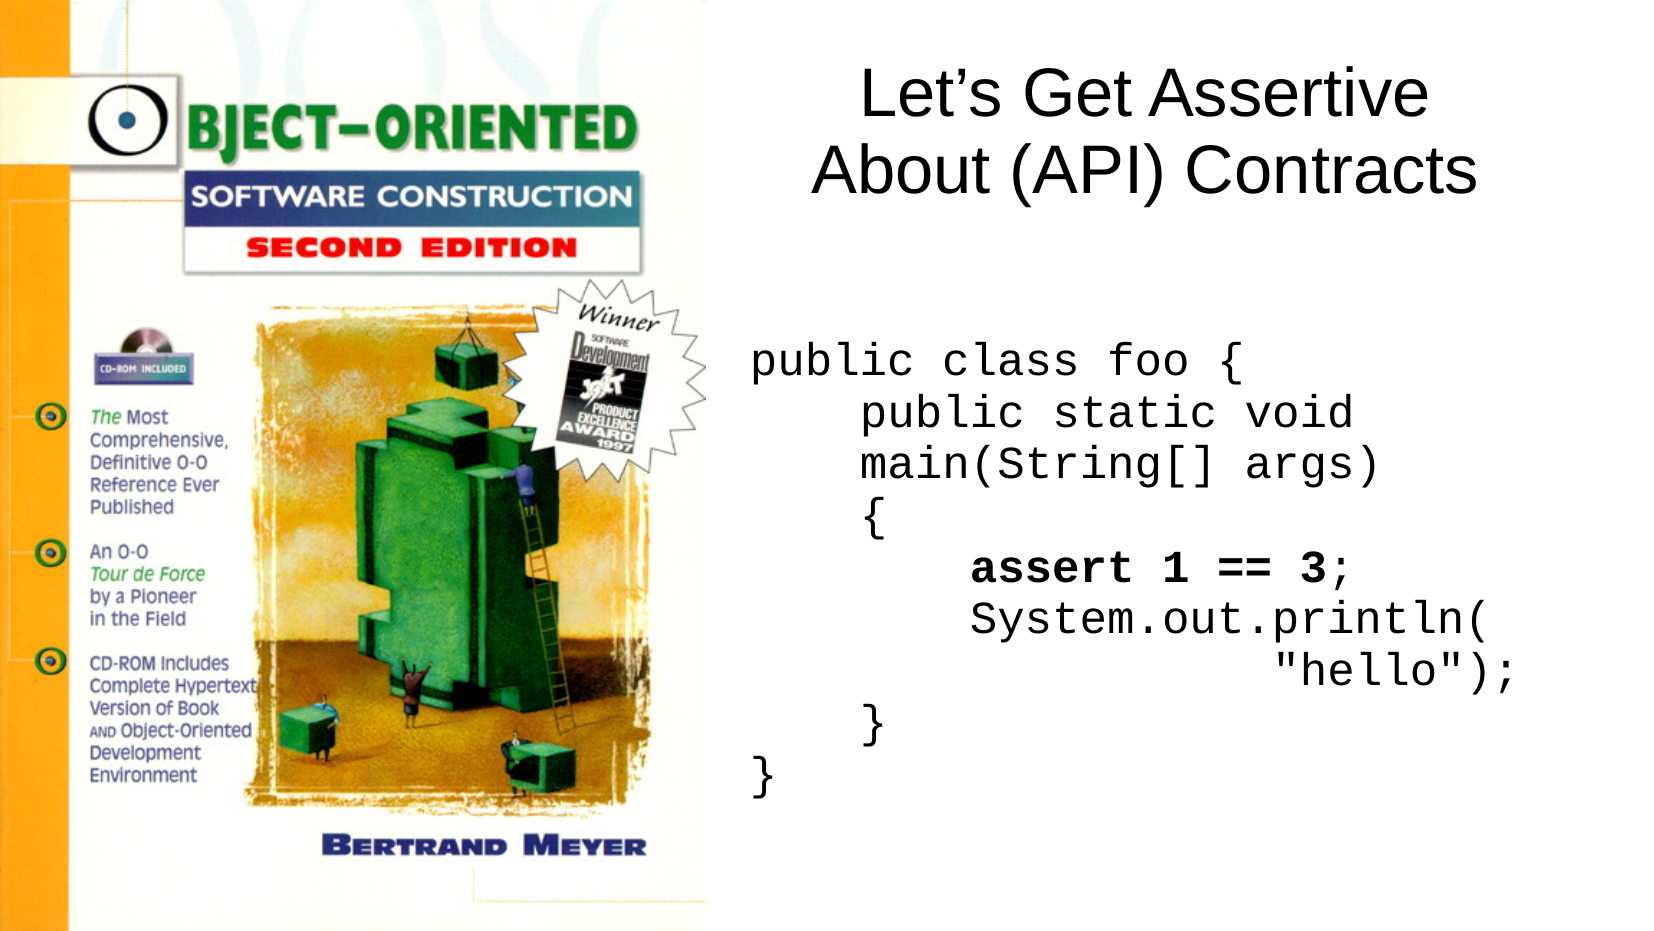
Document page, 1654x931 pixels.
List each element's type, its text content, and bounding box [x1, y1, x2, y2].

picture [0, 0, 706, 931]
text_box public class foo { public static void main(String[] args) { assert 1 == 3; System.out.println( "hello"); } } [735, 330, 1654, 841]
title Let’s Get Assertive About (API) Contracts [720, 37, 1571, 226]
